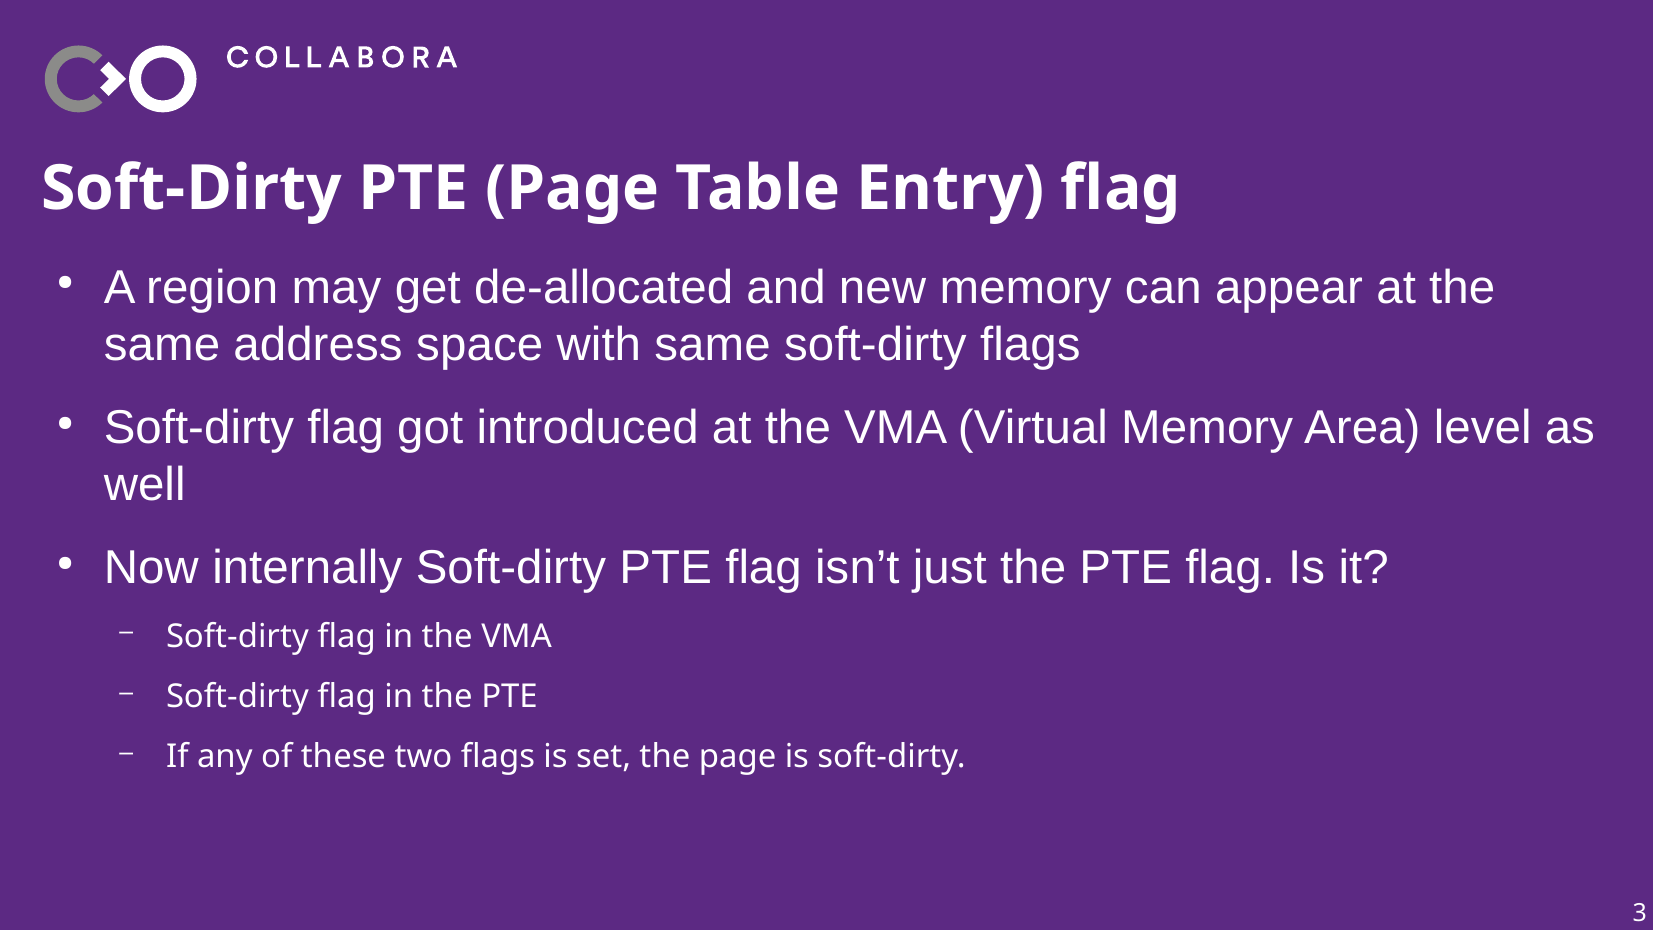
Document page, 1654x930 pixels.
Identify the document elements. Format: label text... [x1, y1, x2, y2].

title Soft-Dirty PTE (Page Table Entry) flag [41, 146, 1614, 255]
list A region may get de-allocated and new memory can appear at the same address space with same soft-dirty flags Soft-dirty flag got introduced at the VMA (Virtual Memory Area) level as well Now internally Soft-dirty PTE flag isn’t just the PTE flag. Is it? Soft-dirty flag in the VMA Soft-dirty flag in the PTE If any of these two flags is set, the page is soft-dirty. [41, 255, 1614, 780]
